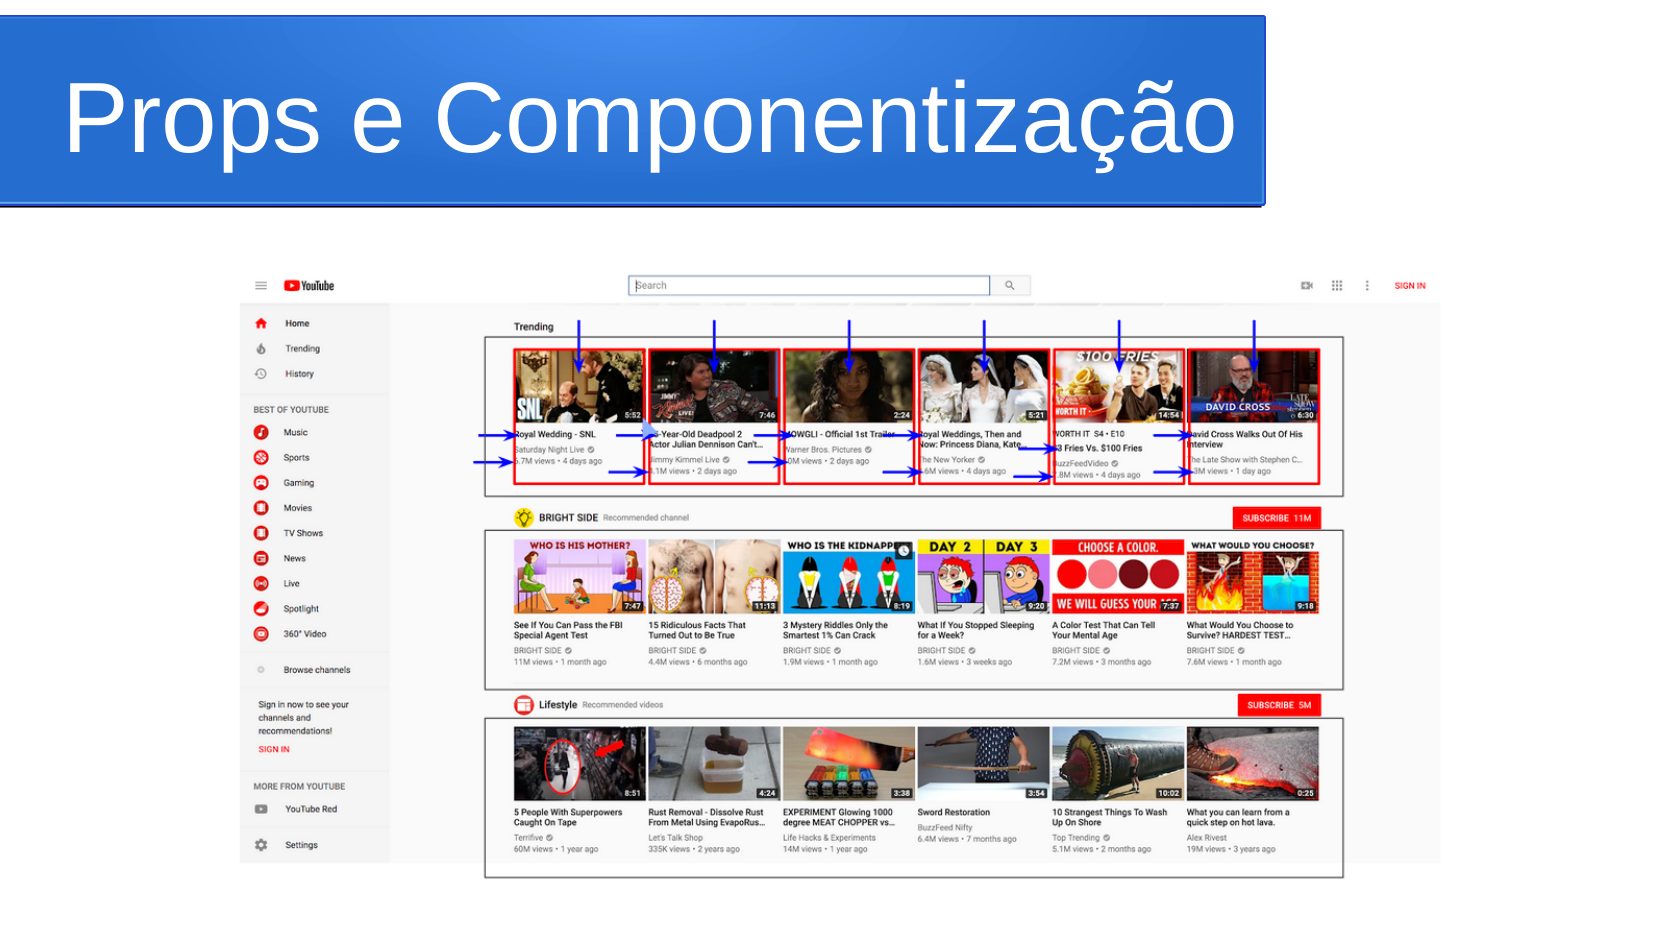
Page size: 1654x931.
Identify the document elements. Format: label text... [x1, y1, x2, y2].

picture [221, 217, 1459, 916]
text_box Props e Componentização [47, 44, 1258, 180]
picture [0, 13, 1269, 211]
